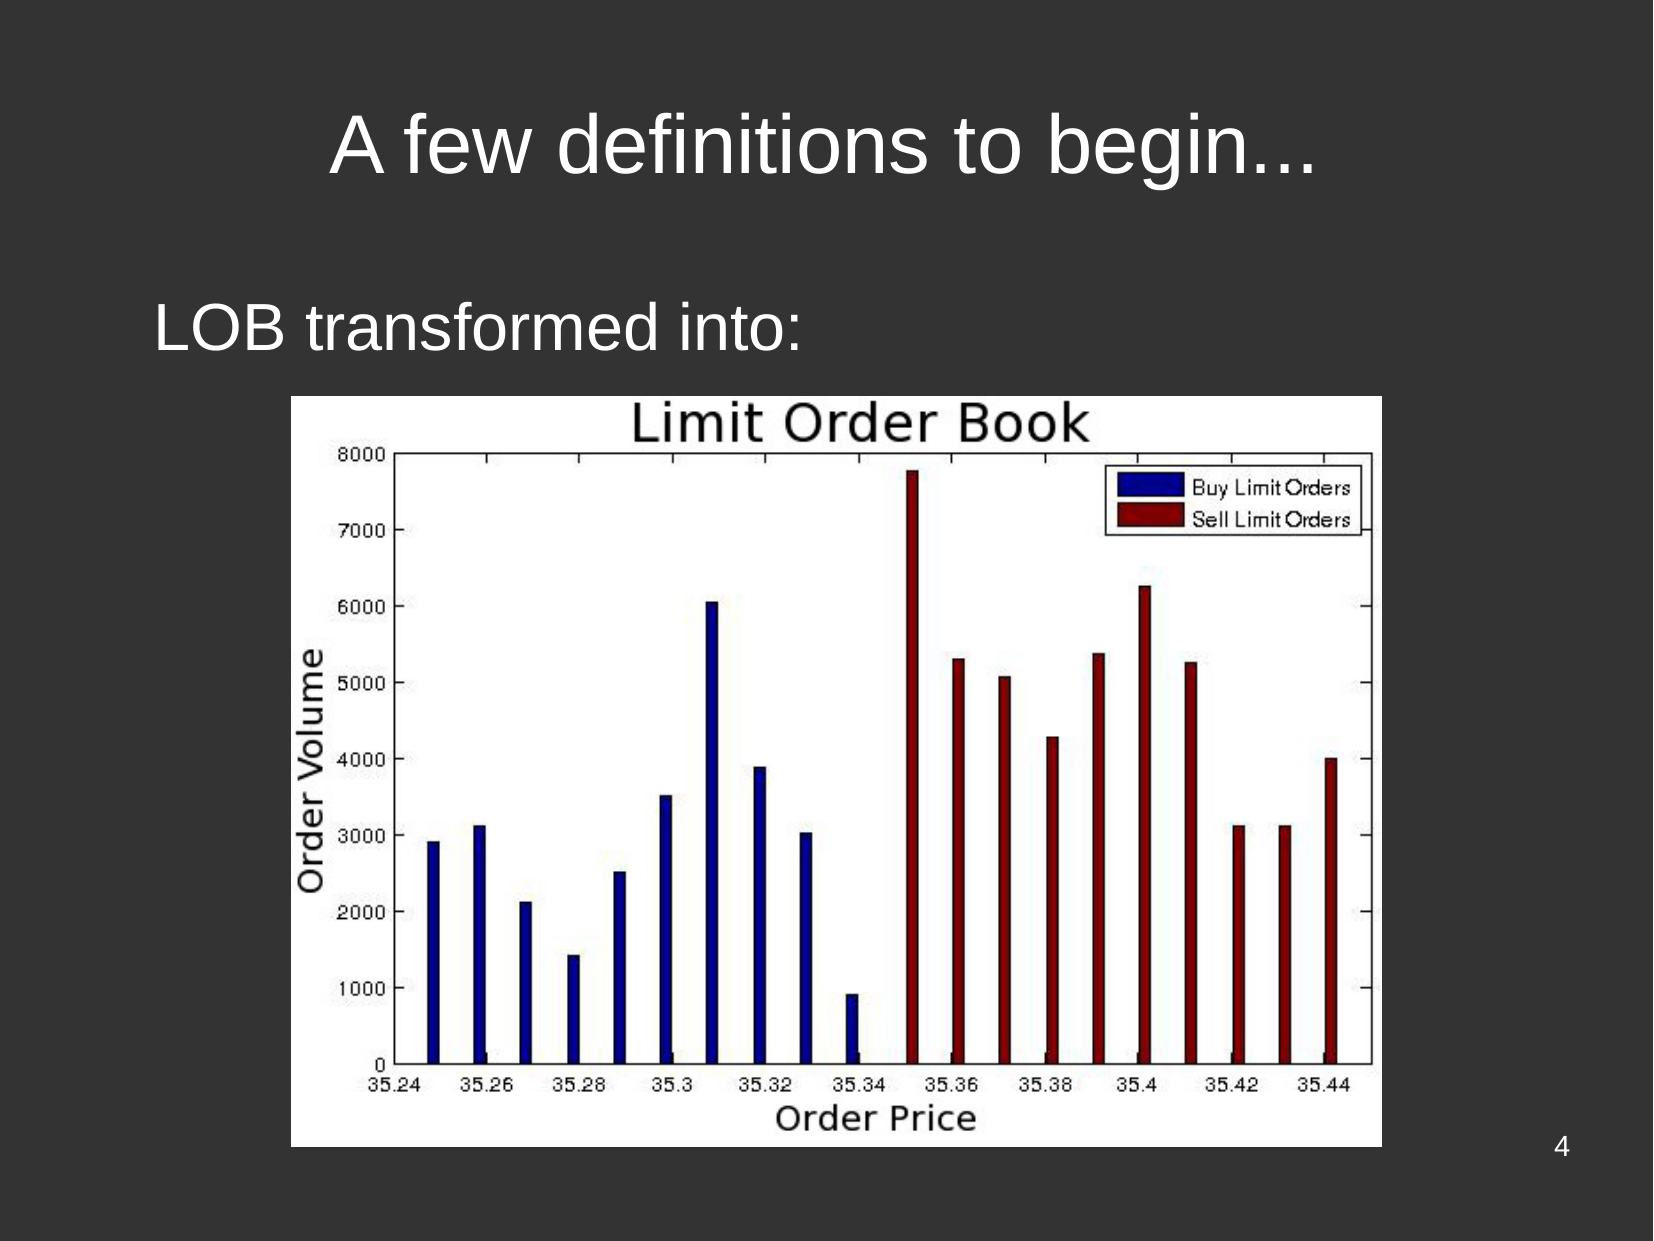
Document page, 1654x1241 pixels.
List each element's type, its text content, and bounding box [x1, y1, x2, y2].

title A few definitions to begin... [30, 1, 1621, 289]
picture [291, 396, 1382, 1147]
list LOB transformed into: [82, 290, 1591, 391]
